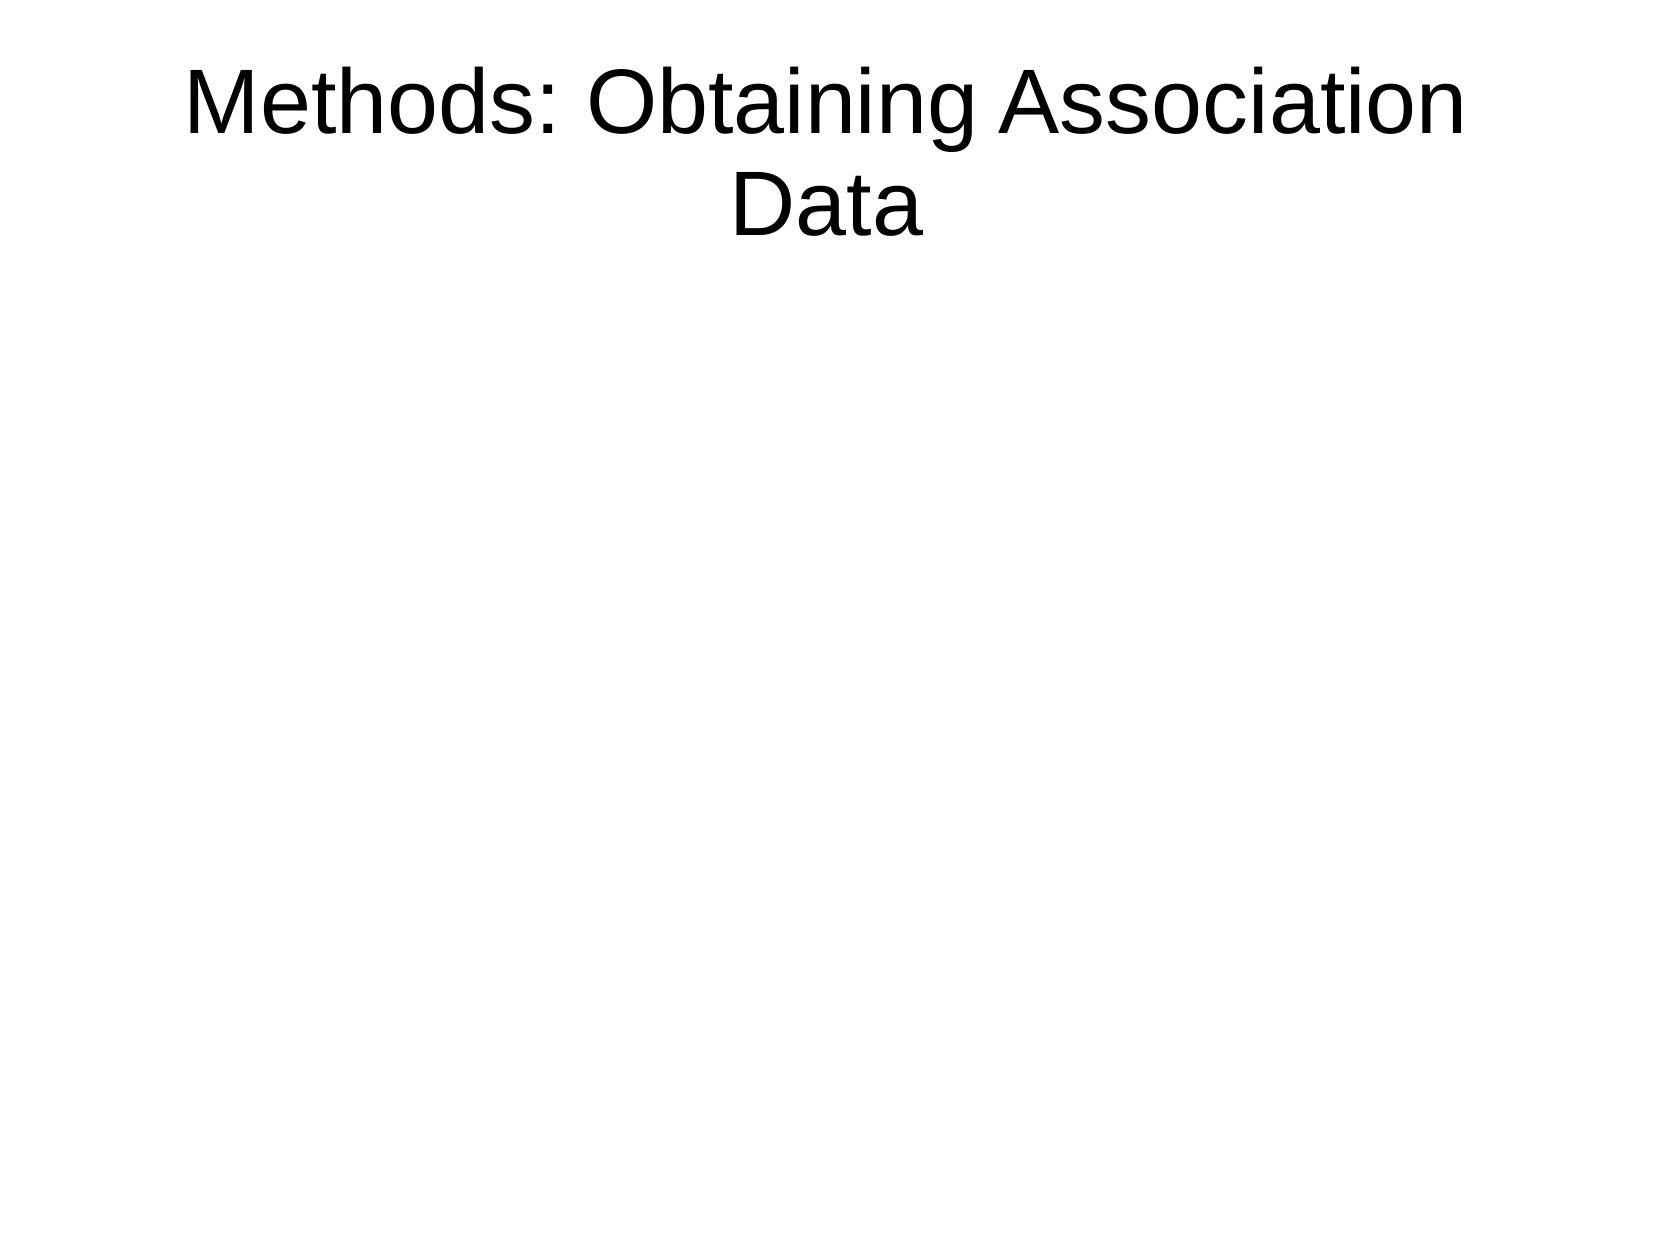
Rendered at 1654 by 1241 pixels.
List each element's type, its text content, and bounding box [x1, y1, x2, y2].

title Methods: Obtaining Association Data [82, 49, 1571, 257]
